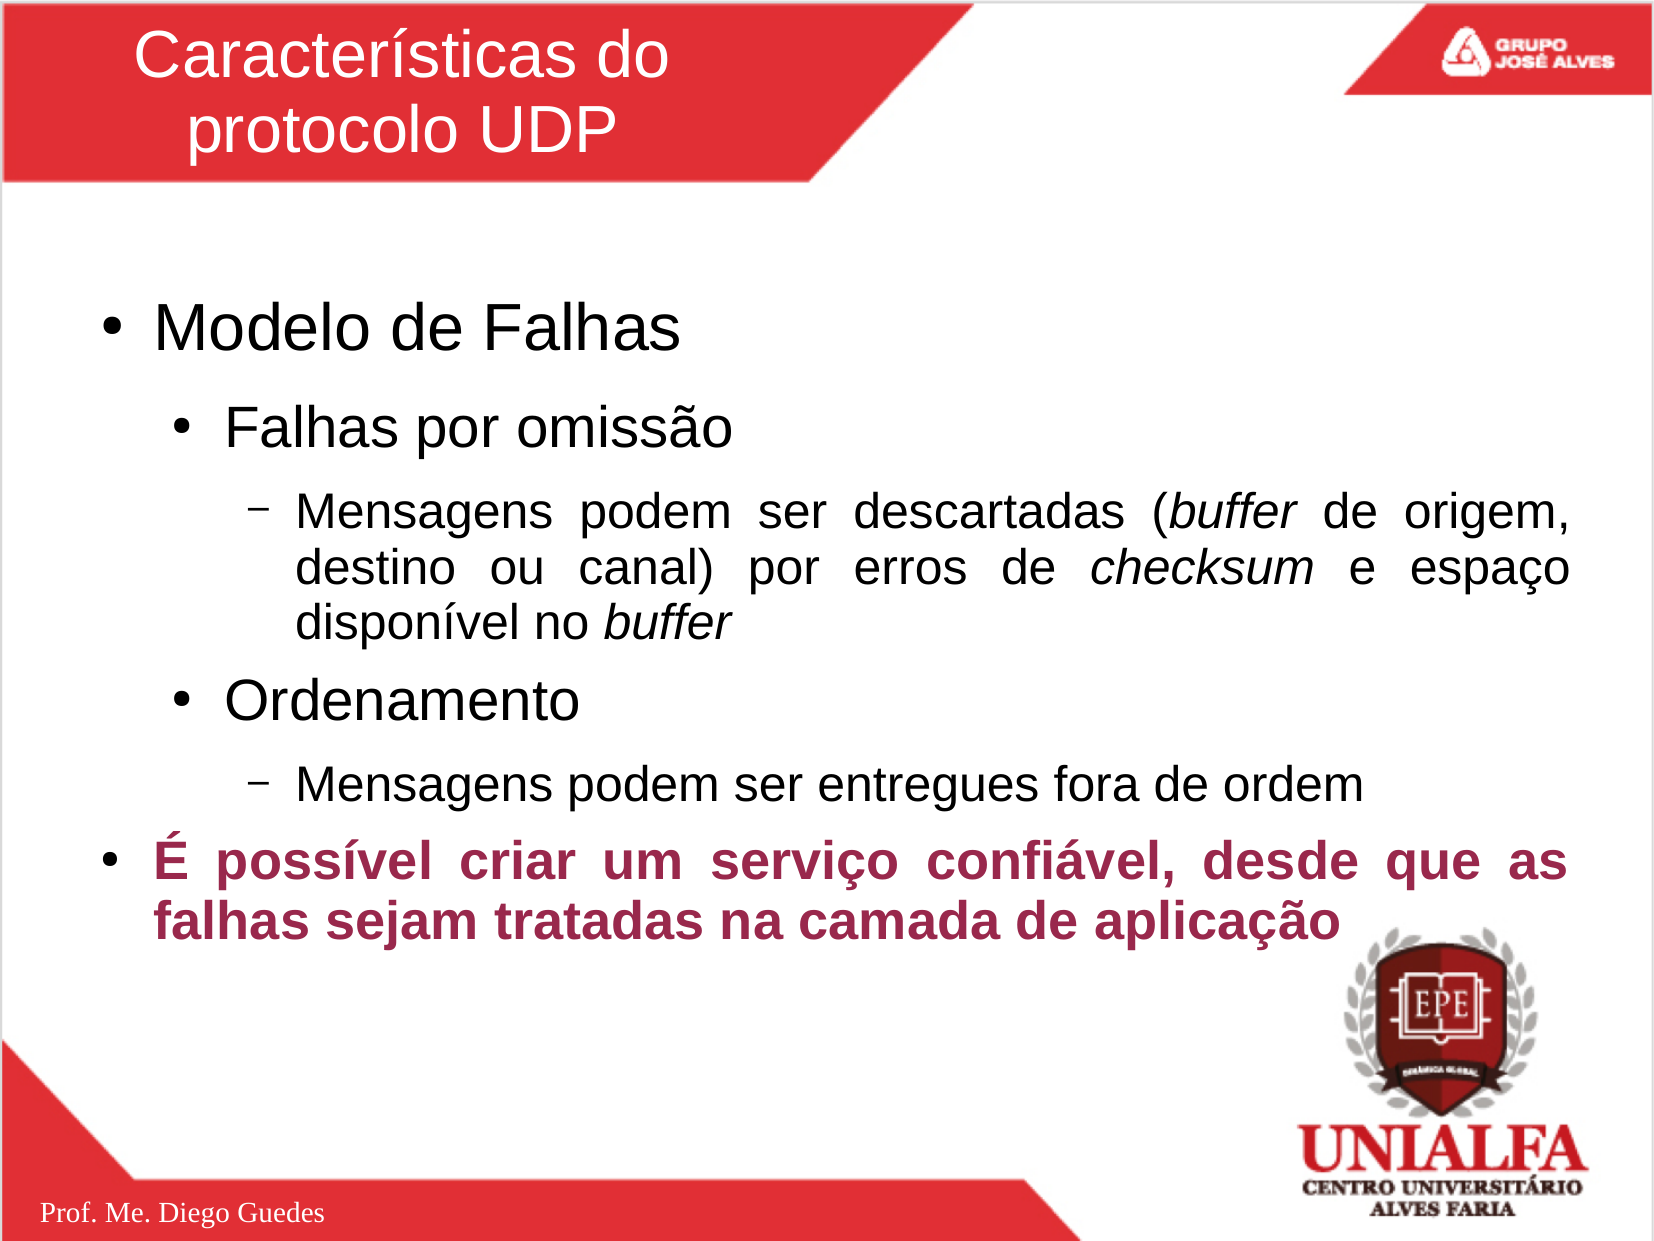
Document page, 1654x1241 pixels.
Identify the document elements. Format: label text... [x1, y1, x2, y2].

picture [0, 0, 1654, 1241]
title Características do protocolo UDP [6, 11, 799, 174]
list Modelo de Falhas Falhas por omissão Mensagens podem ser descartadas (buffer de origem, destino ou canal) por erros de checksum e espaço disponível no buffer Ordenamento Mensagens podem ser entregues fora de ordem É possível criar um serviço confiável, desde que as falhas sejam tratadas na camada de aplicação [82, 290, 1571, 1109]
